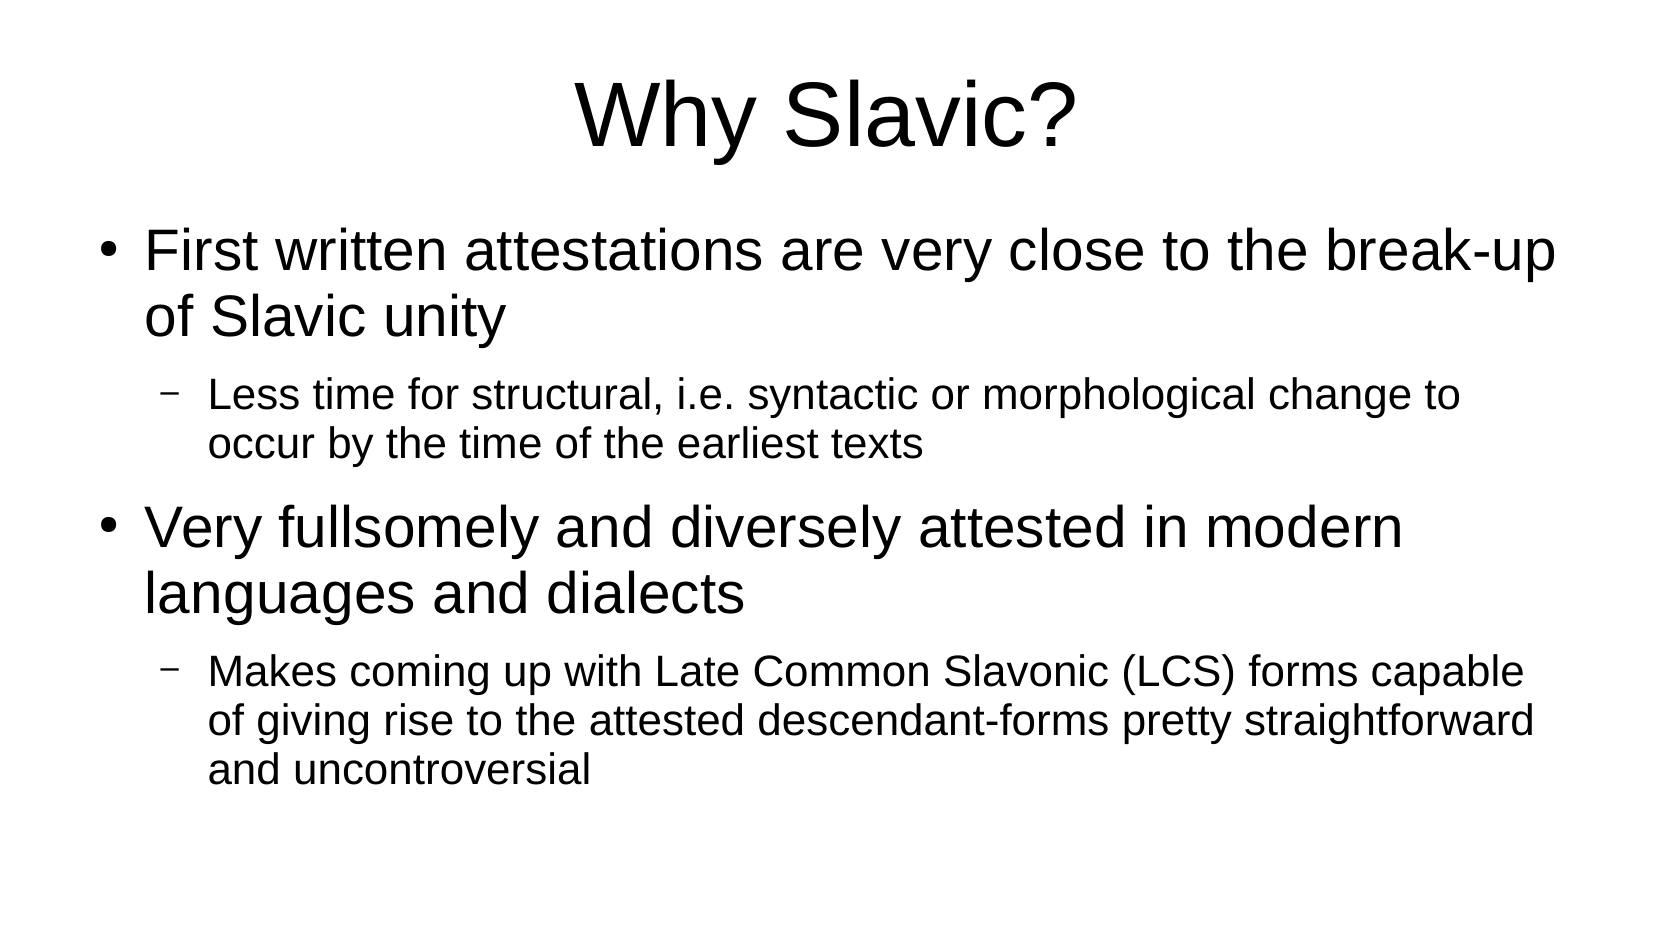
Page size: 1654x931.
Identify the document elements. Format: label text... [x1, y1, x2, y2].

title Why Slavic? [82, 37, 1571, 193]
list First written attestations are very close to the break-up of Slavic unity Less time for structural, i.e. syntactic or morphological change to occur by the time of the earliest texts Very fullsomely and diversely attested in modern languages and dialects Makes coming up with Late Common Slavonic (LCS) forms capable of giving rise to the attested descendant-forms pretty straightforward and uncontroversial [82, 217, 1571, 798]
